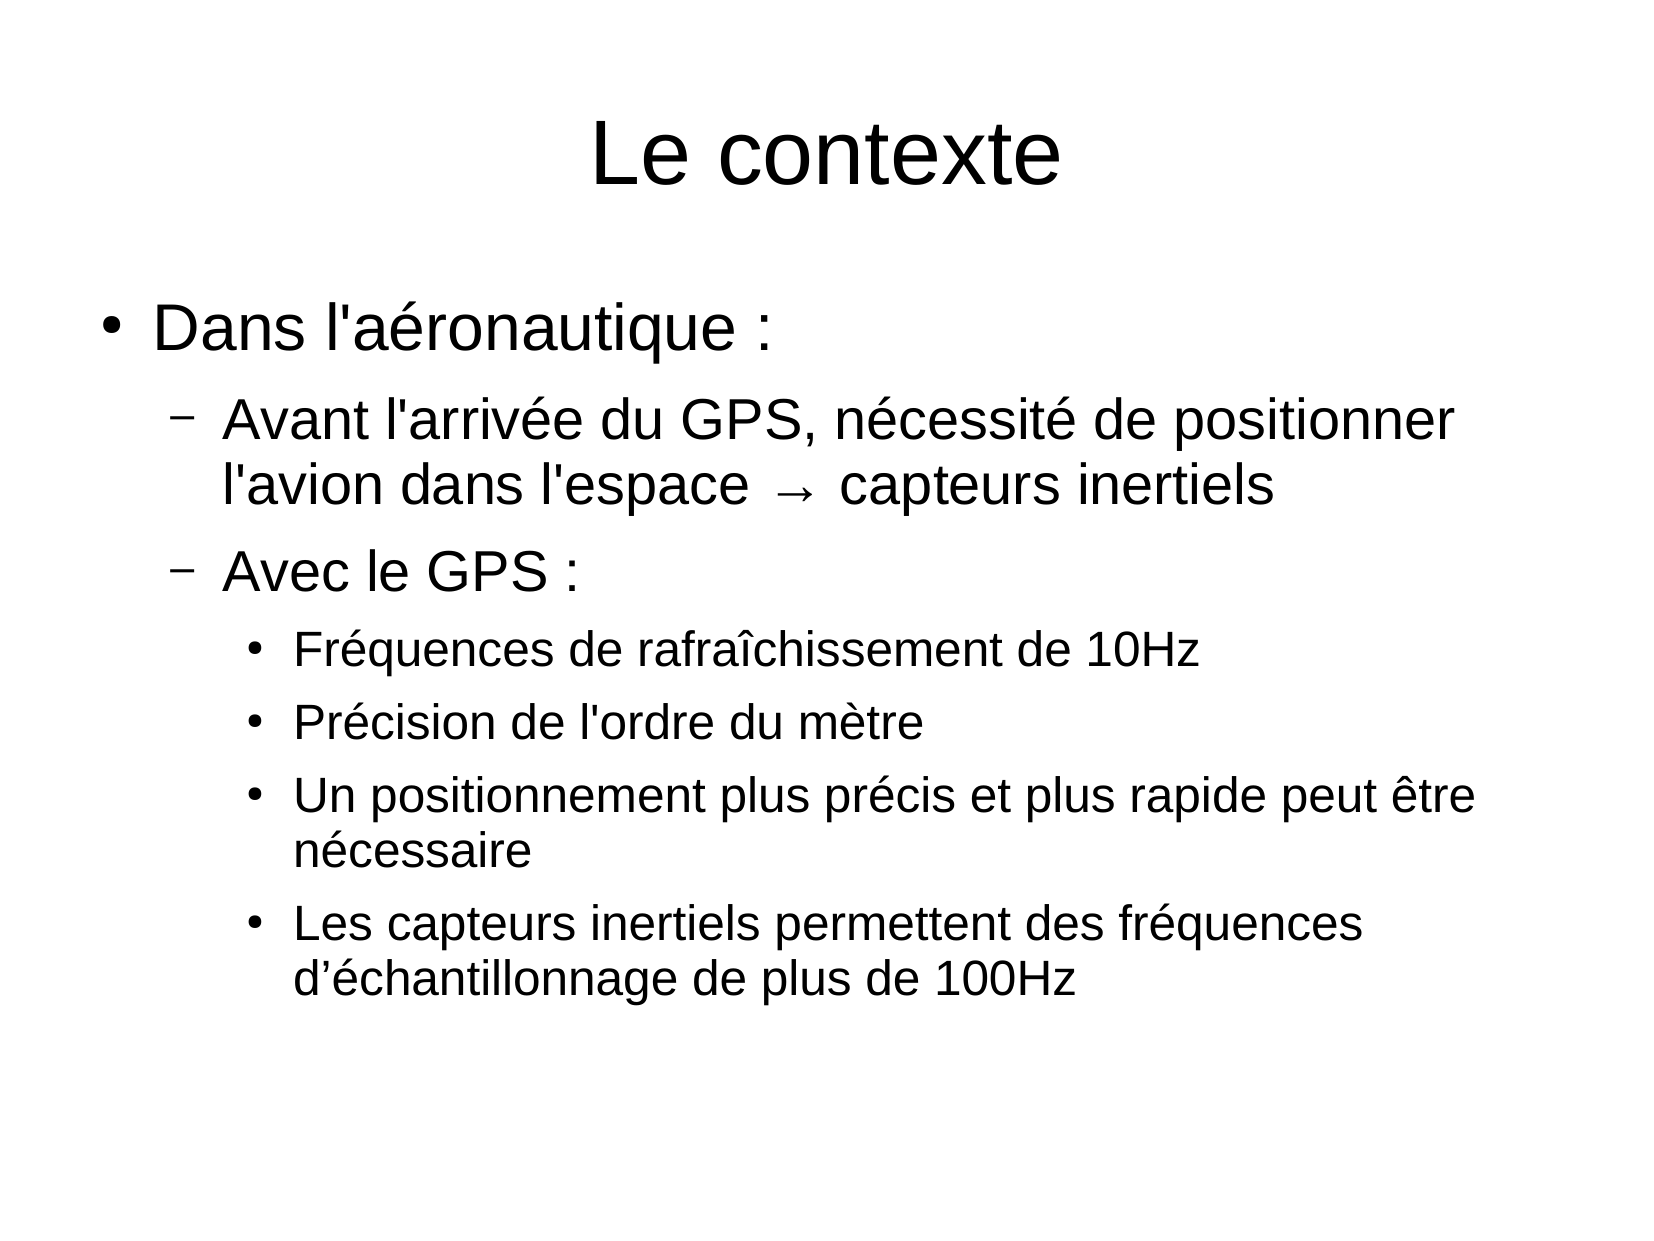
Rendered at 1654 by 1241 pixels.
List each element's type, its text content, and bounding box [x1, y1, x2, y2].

list Dans l'aéronautique : Avant l'arrivée du GPS, nécessité de positionner l'avion dans l'espace → capteurs inertiels Avec le GPS : Fréquences de rafraîchissement de 10Hz Précision de l'ordre du mètre Un positionnement plus précis et plus rapide peut être nécessaire Les capteurs inertiels permettent des fréquences d’échantillonnage de plus de 100Hz [82, 290, 1571, 1010]
title Le contexte [82, 49, 1571, 257]
